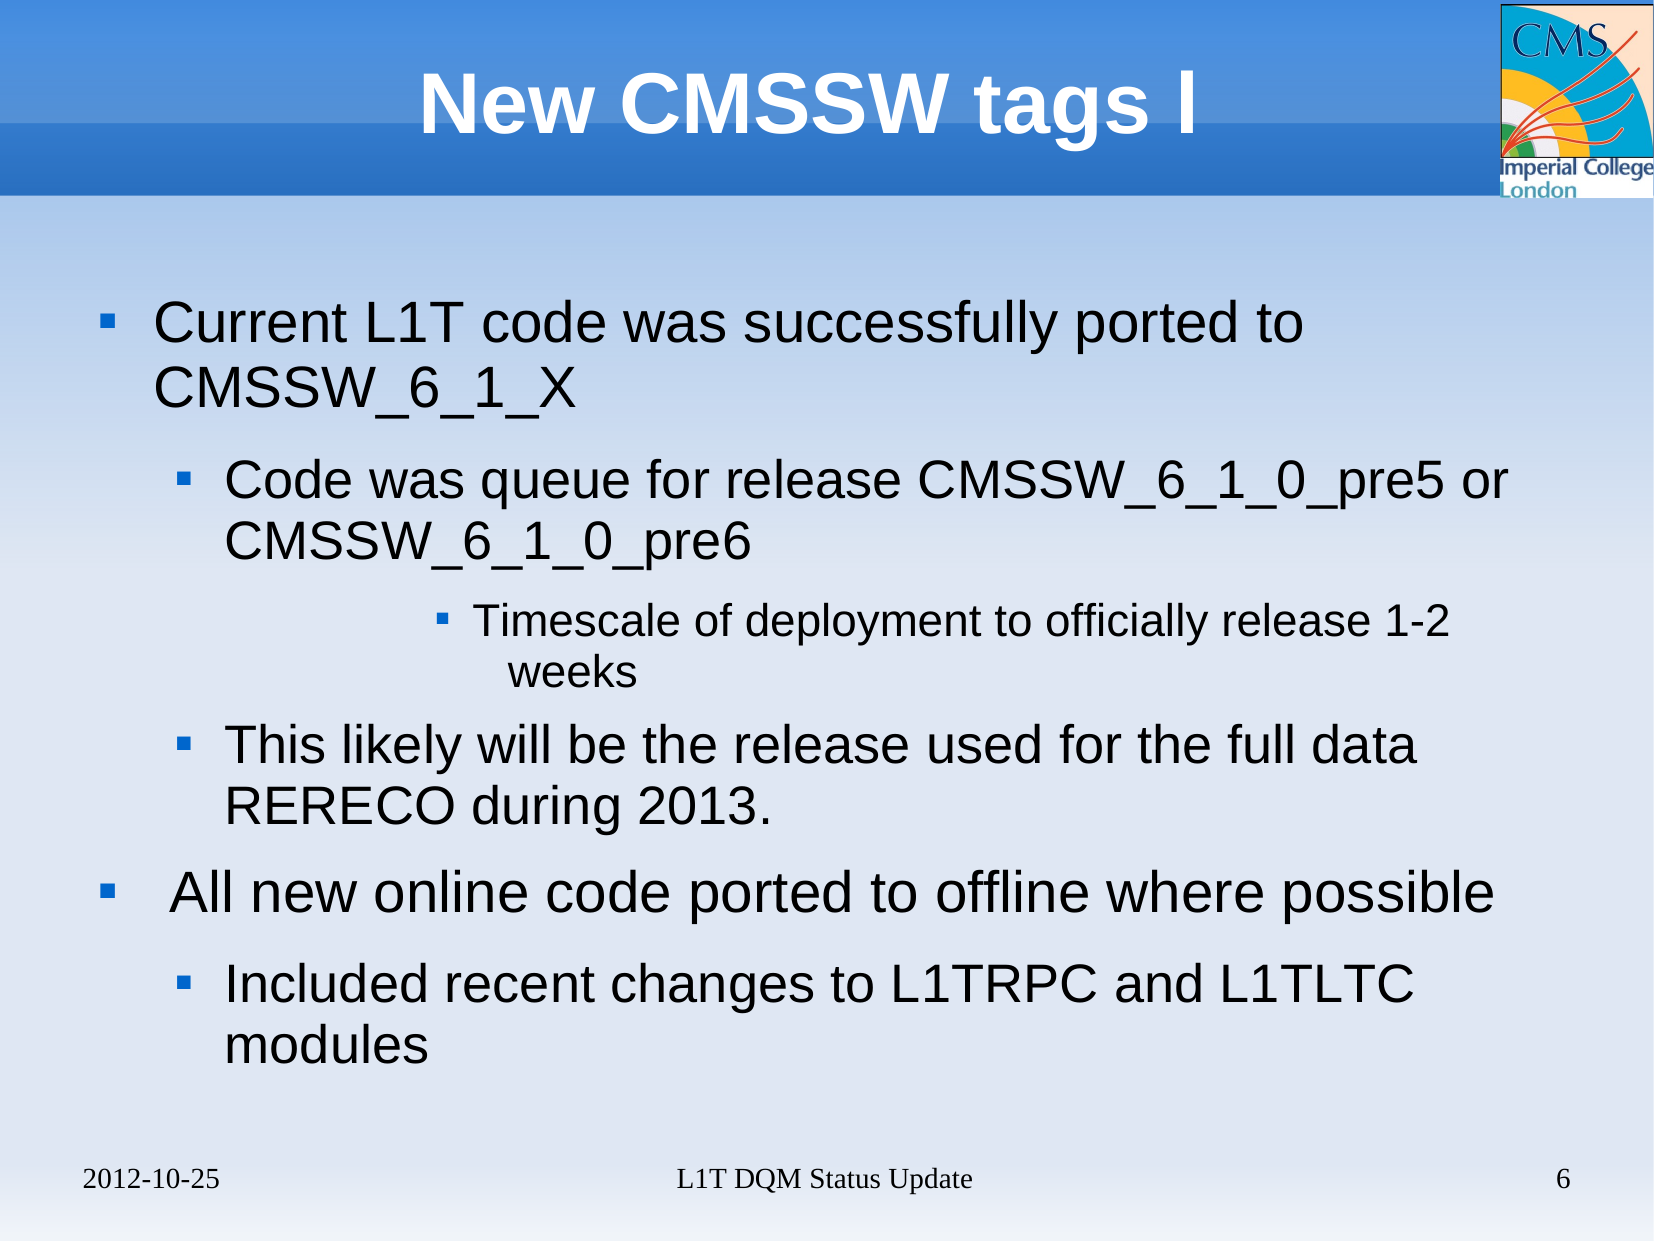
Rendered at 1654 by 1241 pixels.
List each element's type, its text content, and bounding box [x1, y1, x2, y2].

list Current L1T code was successfully ported to CMSSW_6_1_X Code was queue for release CMSSW_6_1_0_pre5 or CMSSW_6_1_0_pre6 Timescale of deployment to officially release 1-2 weeks This likely will be the release used for the full data RERECO during 2013. All new online code ported to offline where possible Included recent changes to L1TRPC and L1TLTC modules [82, 290, 1571, 1109]
title New CMSSW tags l [76, 0, 1565, 208]
picture [0, 0, 1654, 1241]
